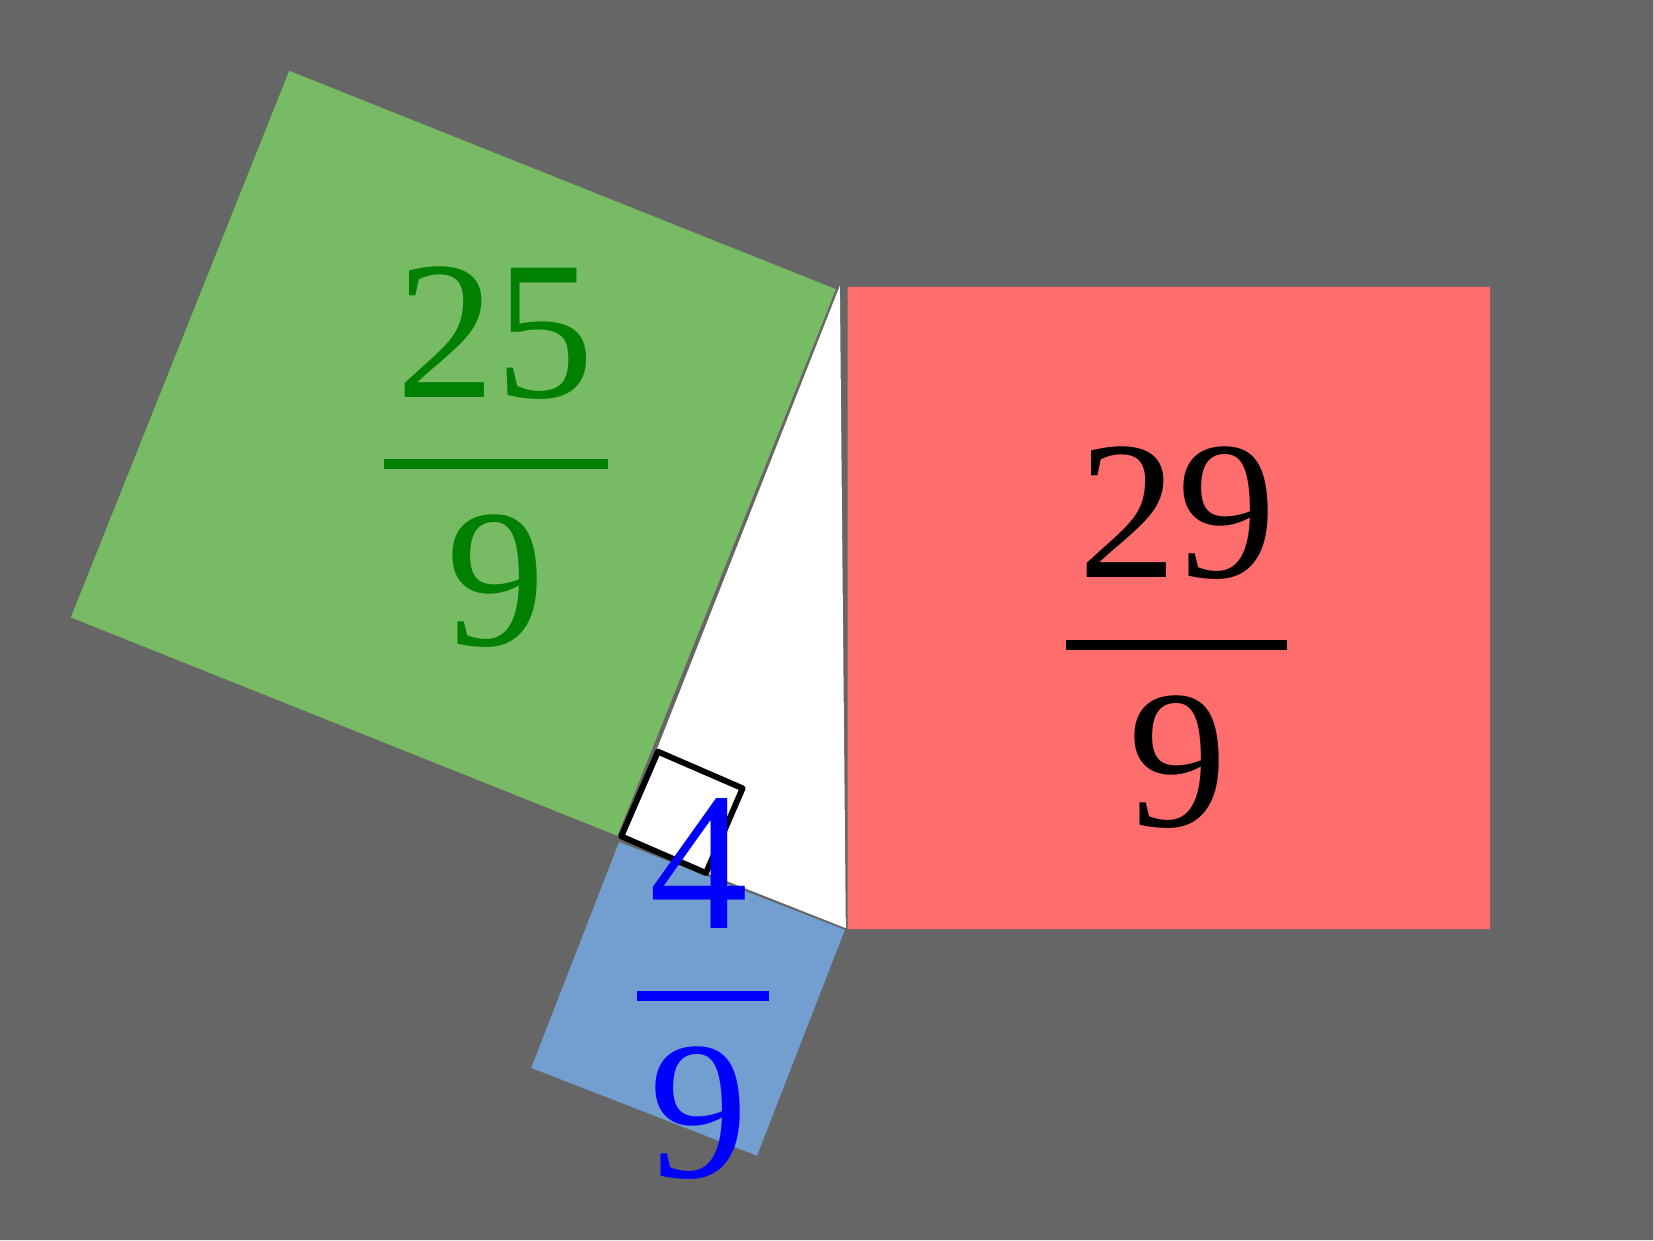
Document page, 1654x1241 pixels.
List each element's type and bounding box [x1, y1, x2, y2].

text_box [0, 0, 1654, 1241]
chart [1004, 404, 1339, 875]
chart [574, 755, 821, 1226]
chart [322, 223, 660, 694]
